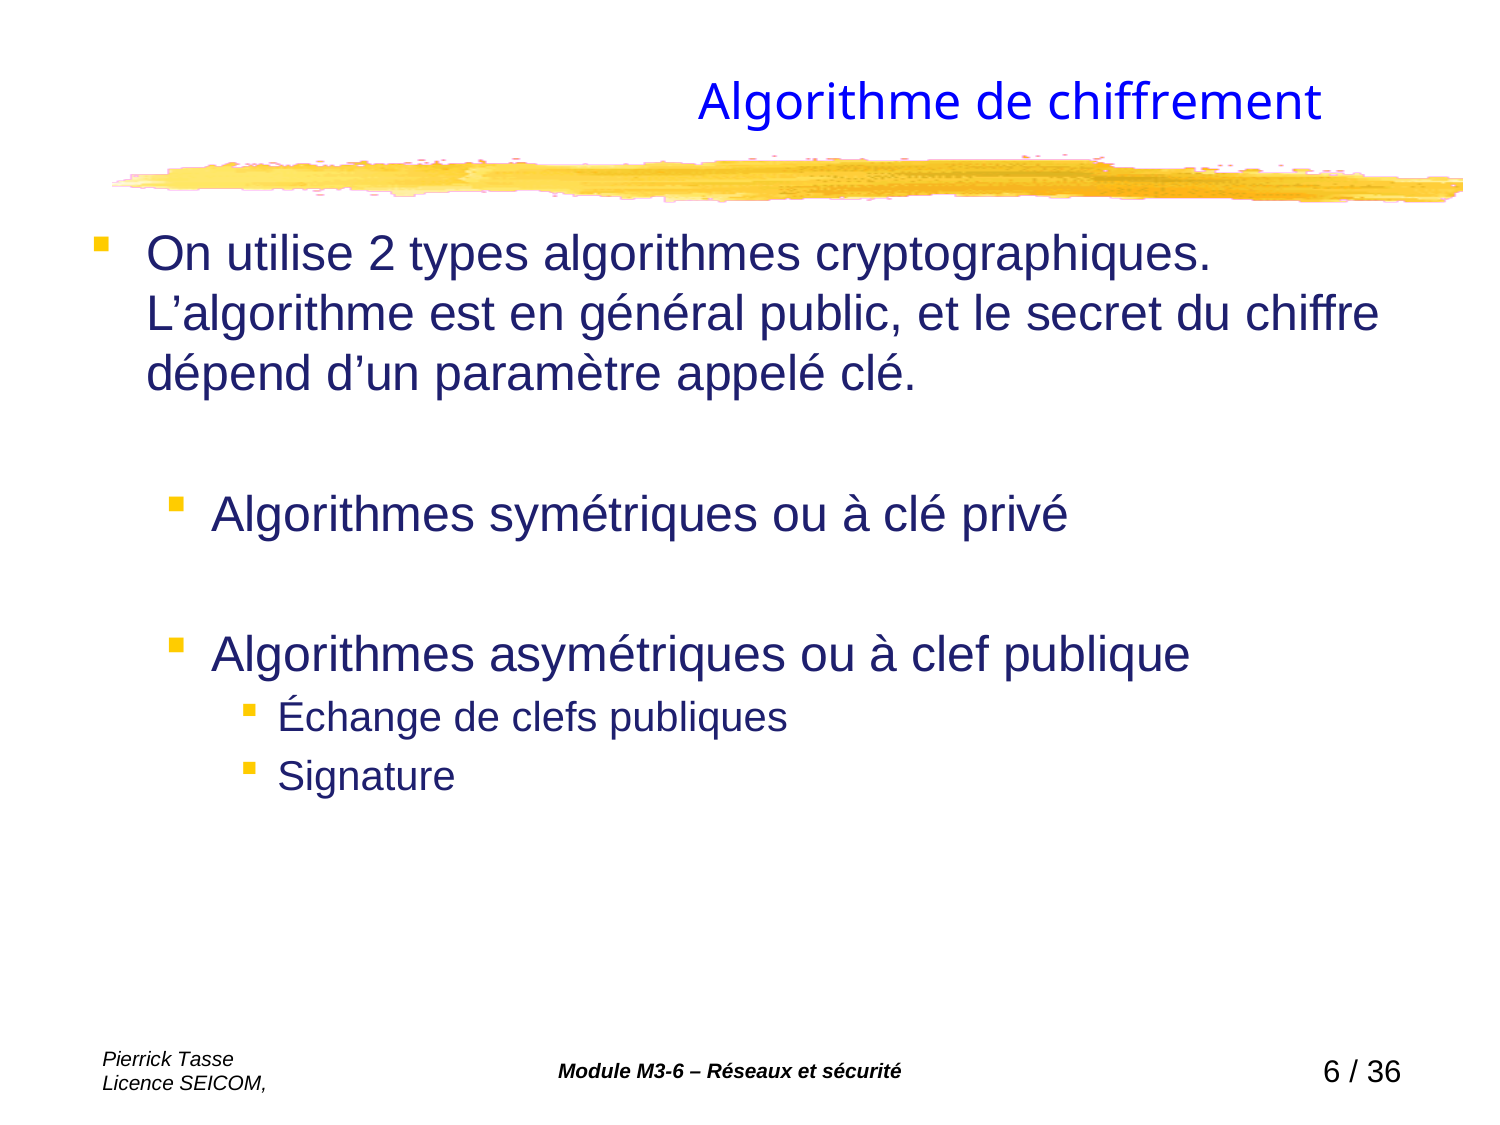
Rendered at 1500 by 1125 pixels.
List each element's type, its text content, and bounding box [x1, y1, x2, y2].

list On utilise 2 types algorithmes cryptographiques. L’algorithme est en général public, et le secret du chiffre dépend d’un paramètre appelé clé. Algorithmes symétriques ou à clé privé Algorithmes asymétriques ou à clef publique Échange de clefs publiques Signature [75, 212, 1418, 1028]
picture [112, 149, 1463, 213]
title Algorithme de chiffrement [62, 37, 1338, 138]
